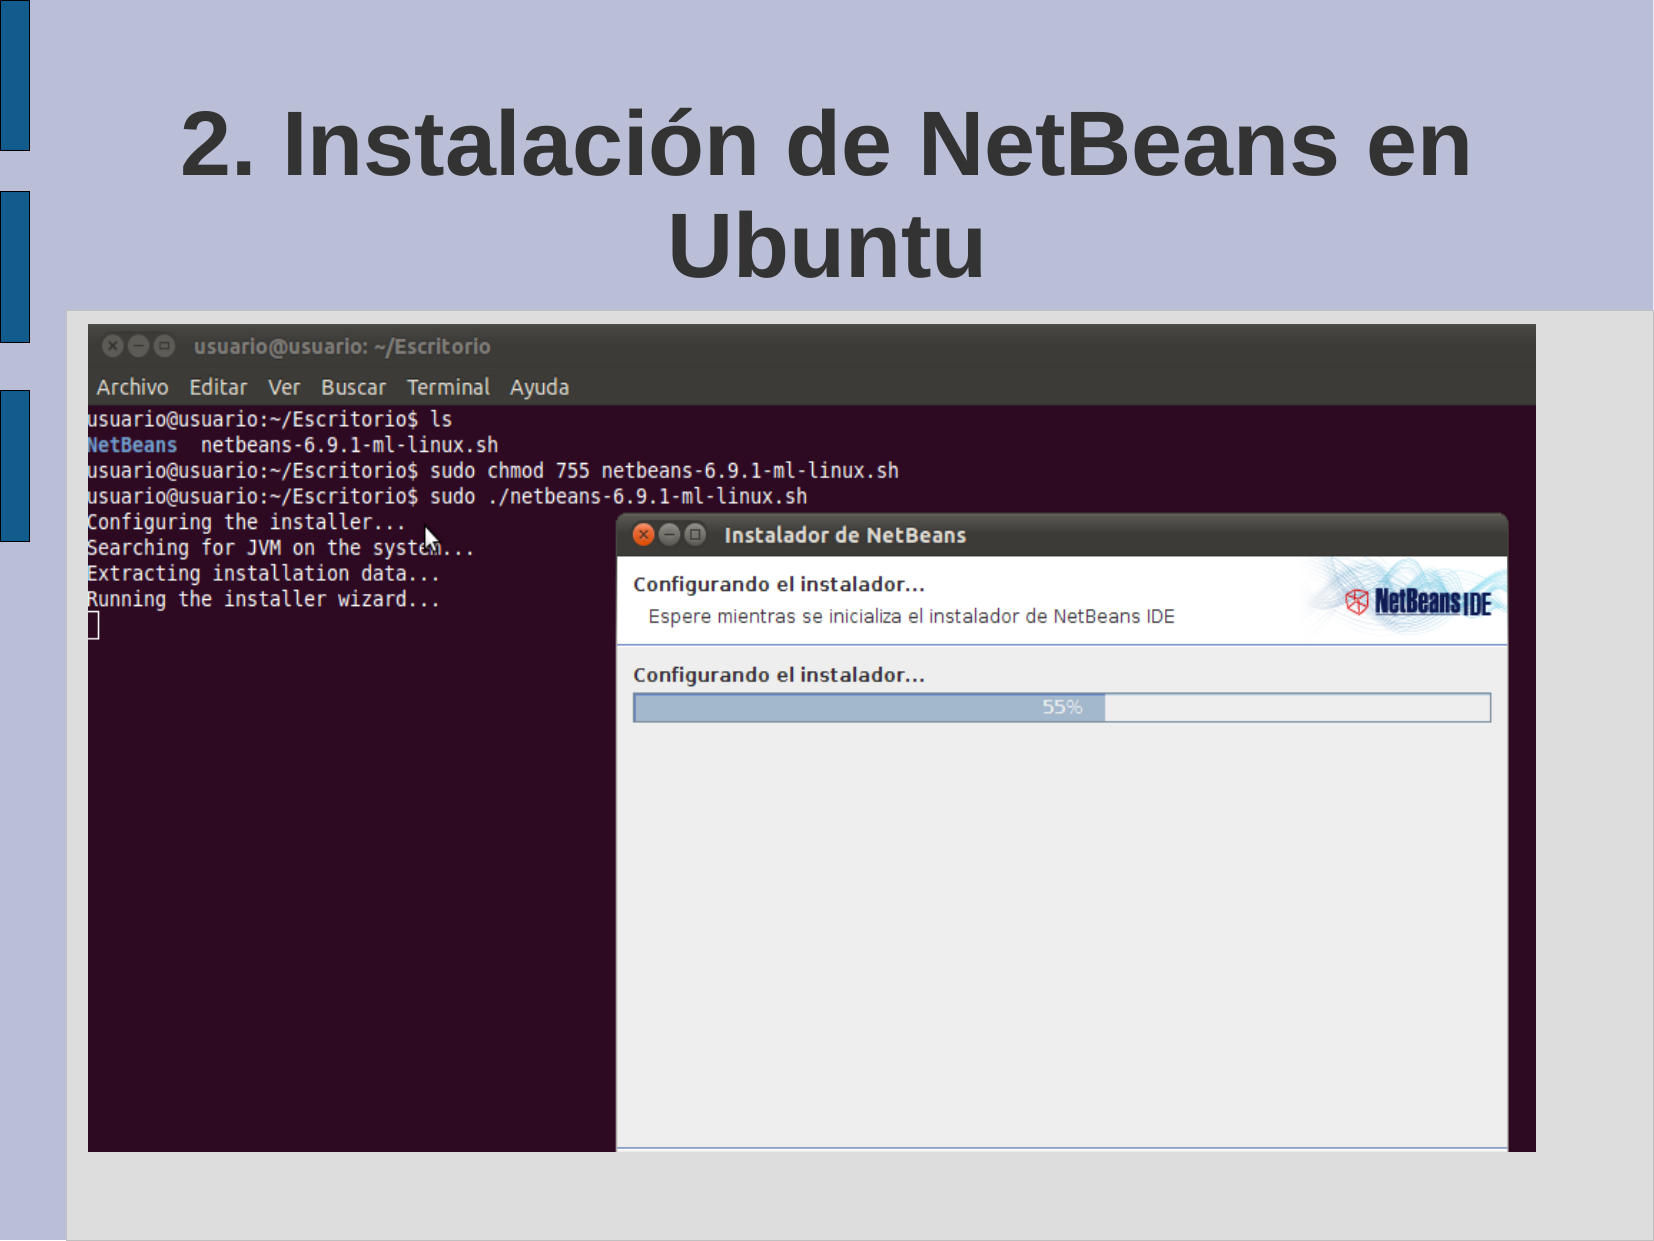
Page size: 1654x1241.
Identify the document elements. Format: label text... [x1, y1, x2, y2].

picture [88, 324, 1536, 1152]
title 2. Instalación de NetBeans en Ubuntu [121, 92, 1534, 298]
